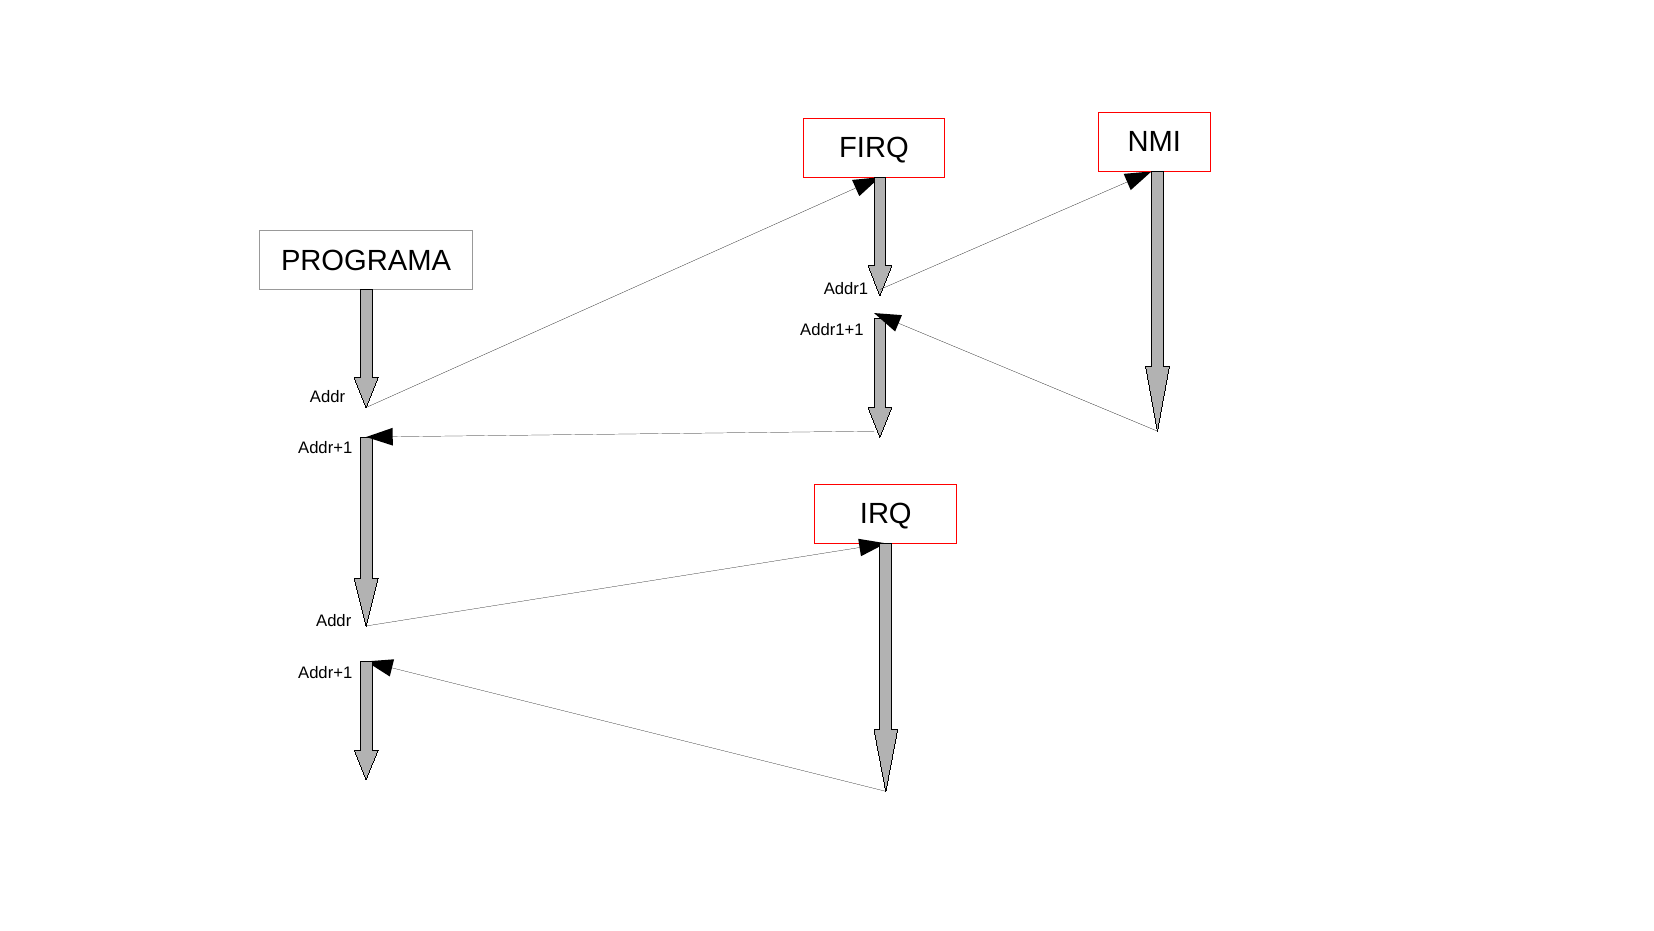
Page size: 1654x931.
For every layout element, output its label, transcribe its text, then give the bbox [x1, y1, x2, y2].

text_box Addr+1 [283, 655, 378, 690]
text_box [354, 690, 379, 780]
text_box IRQ [814, 484, 957, 544]
text_box [868, 320, 892, 438]
text_box Addr1+1 [785, 313, 880, 347]
text_box [874, 543, 898, 791]
text_box [354, 289, 379, 406]
text_box PROGRAMA [259, 230, 473, 290]
text_box [354, 465, 379, 604]
text_box Addr1 [809, 271, 892, 306]
text_box [1145, 171, 1170, 430]
text_box [868, 177, 892, 271]
text_box Addr [295, 379, 367, 414]
text_box Addr [301, 604, 373, 638]
text_box FIRQ [803, 118, 945, 178]
text_box Addr+1 [283, 431, 378, 465]
text_box NMI [1098, 112, 1211, 172]
